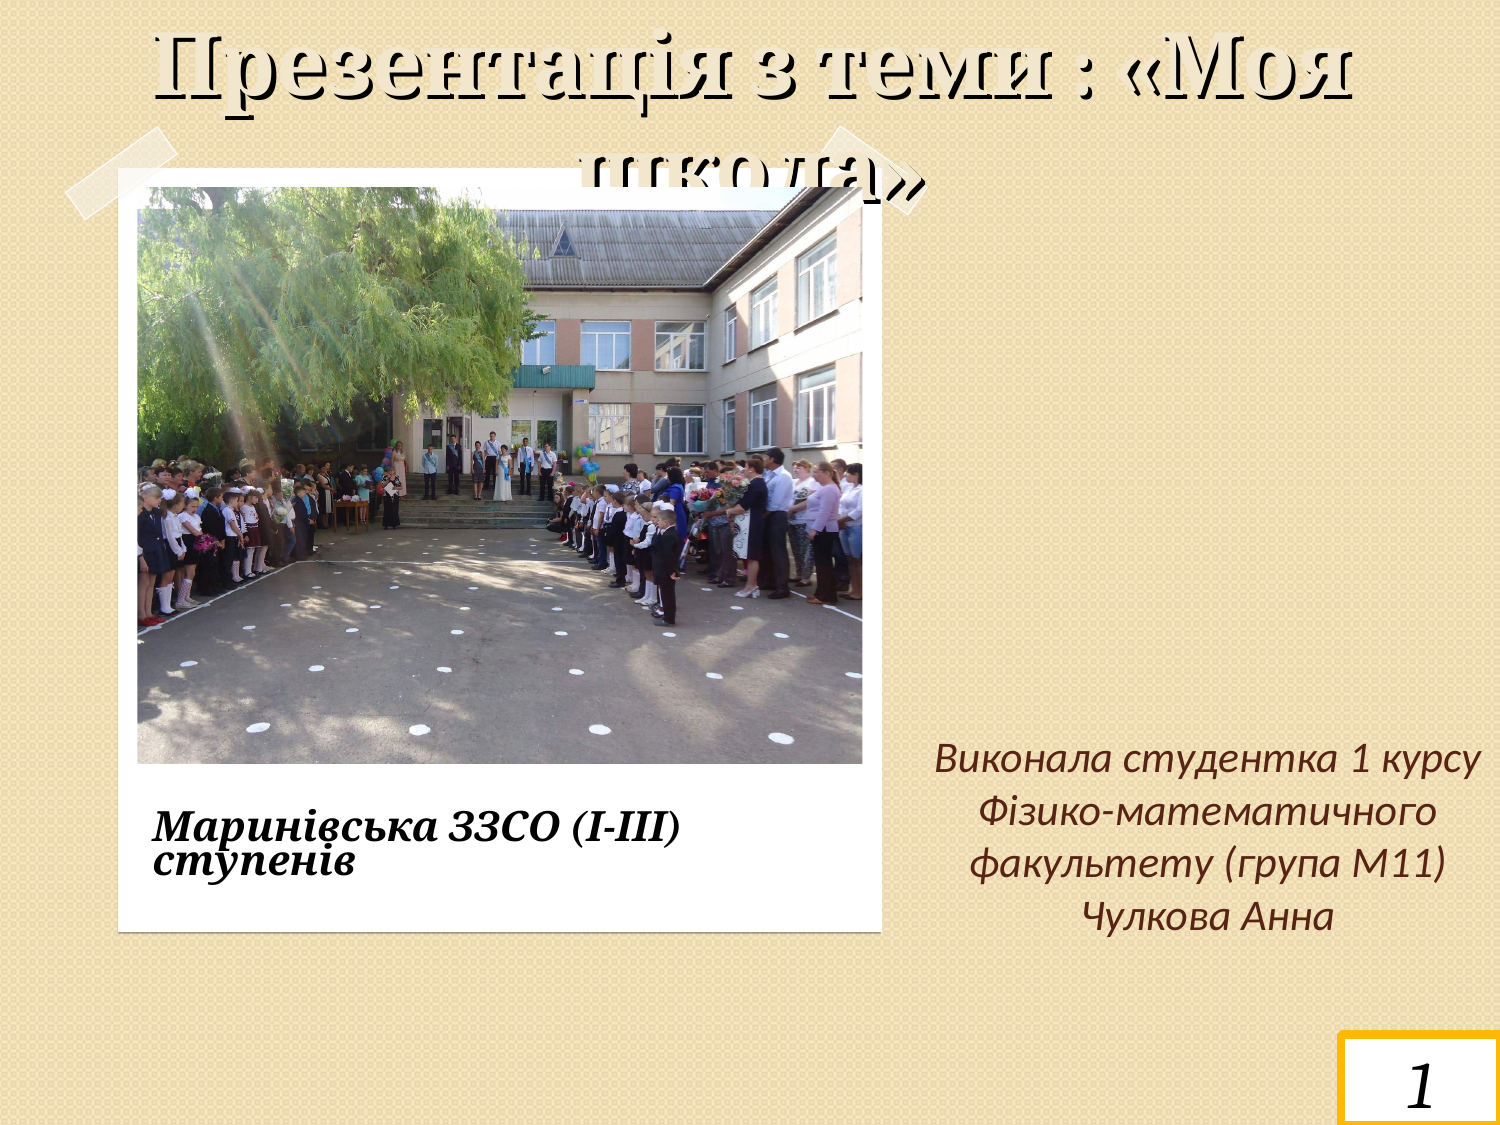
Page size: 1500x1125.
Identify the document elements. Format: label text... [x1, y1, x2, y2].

text_box 1 [1340, 1034, 1500, 1125]
list Маринівська ЗЗСО (І-ІІІ) ступенів [137, 787, 863, 913]
picture [137, 187, 863, 765]
title Виконала студентка 1 курсу Фізико-математичного факультету (група М11) Чулкова Анна [915, 621, 1500, 947]
text_box Презентація з теми : «Моя школа» [0, 0, 1500, 225]
